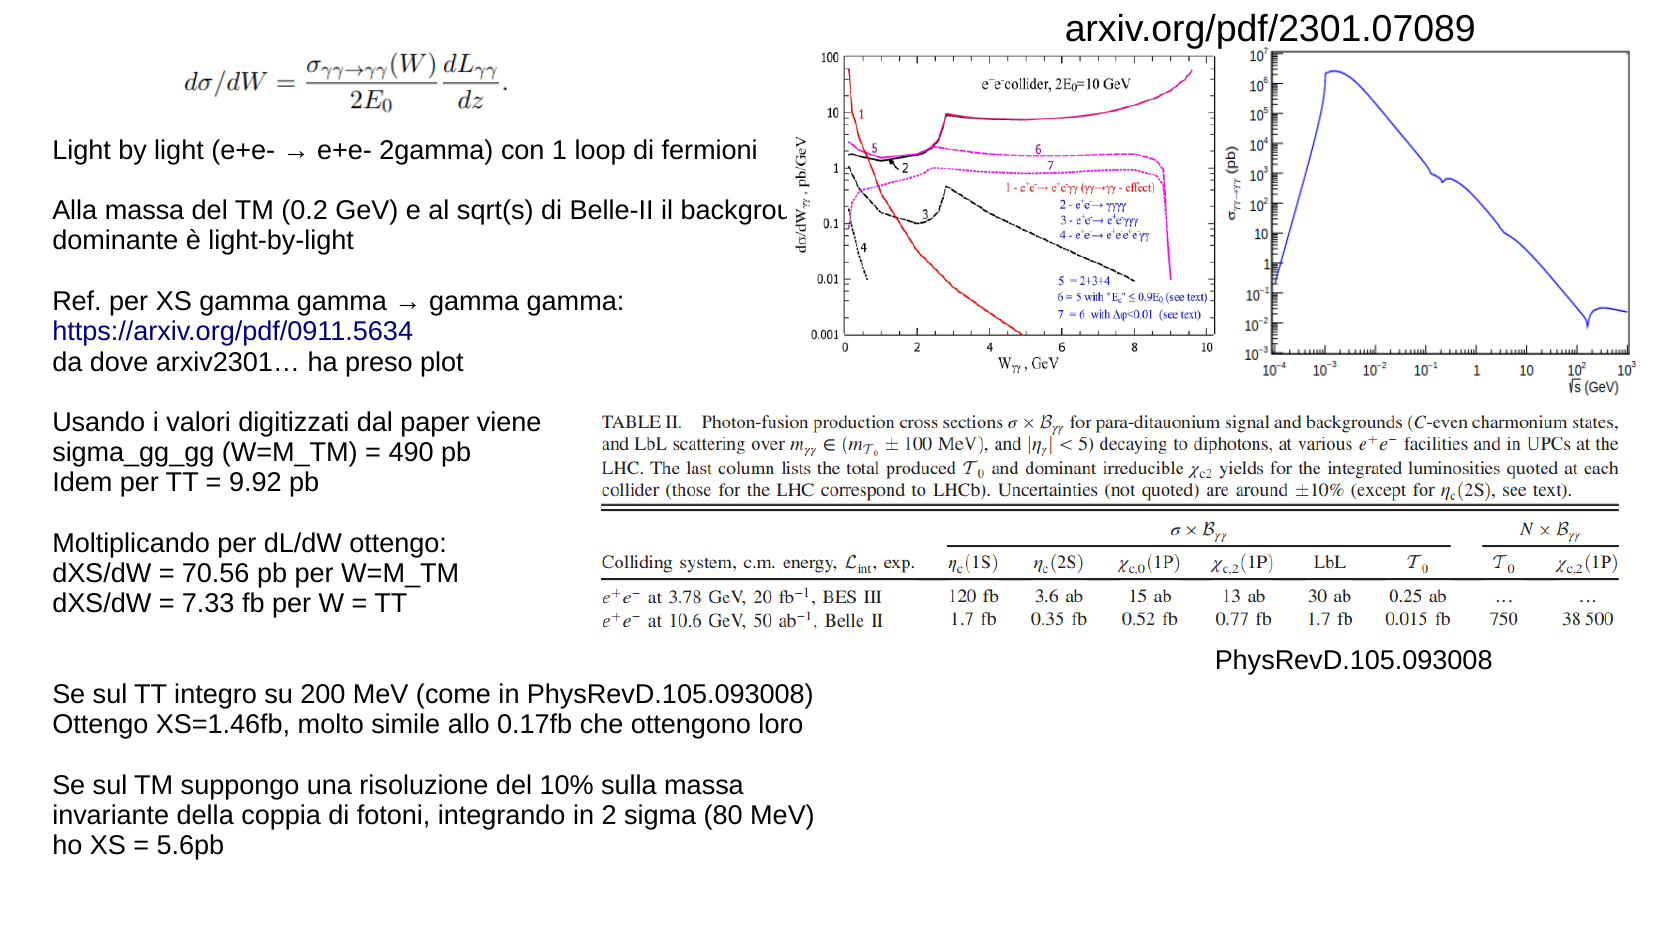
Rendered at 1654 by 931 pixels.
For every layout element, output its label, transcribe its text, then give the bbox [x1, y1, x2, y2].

text_box Light by light (e+e- → e+e- 2gamma) con 1 loop di fermioni Alla massa del TM (0.2 GeV) e al sqrt(s) di Belle-II il background dominante è light-by-light Ref. per XS gamma gamma → gamma gamma:https://arxiv.org/pdf/0911.5634 da dove arxiv2301… ha preso plot Usando i valori digitizzati dal paper viene sigma_gg_gg (W=M_TM) = 490 pb Idem per TT = 9.92 pb Moltiplicando per dL/dW ottengo: dXS/dW = 70.56 pb per W=M_TM dXS/dW = 7.33 fb per W = TT Se sul TT integro su 200 MeV (come in PhysRevD.105.093008) Ottengo XS=1.46fb, molto simile allo 0.17fb che ottengono loro Se sul TM suppongo una risoluzione del 10% sulla massa invariante della coppia di fotoni, integrando in 2 sigma (80 MeV) ho XS = 5.6pb [37, 127, 863, 931]
picture [176, 37, 526, 127]
picture [588, 37, 1654, 630]
text_box arxiv.org/pdf/2301.07089 [1050, 0, 1654, 99]
text_box PhysRevD.105.093008 [1200, 637, 1576, 683]
